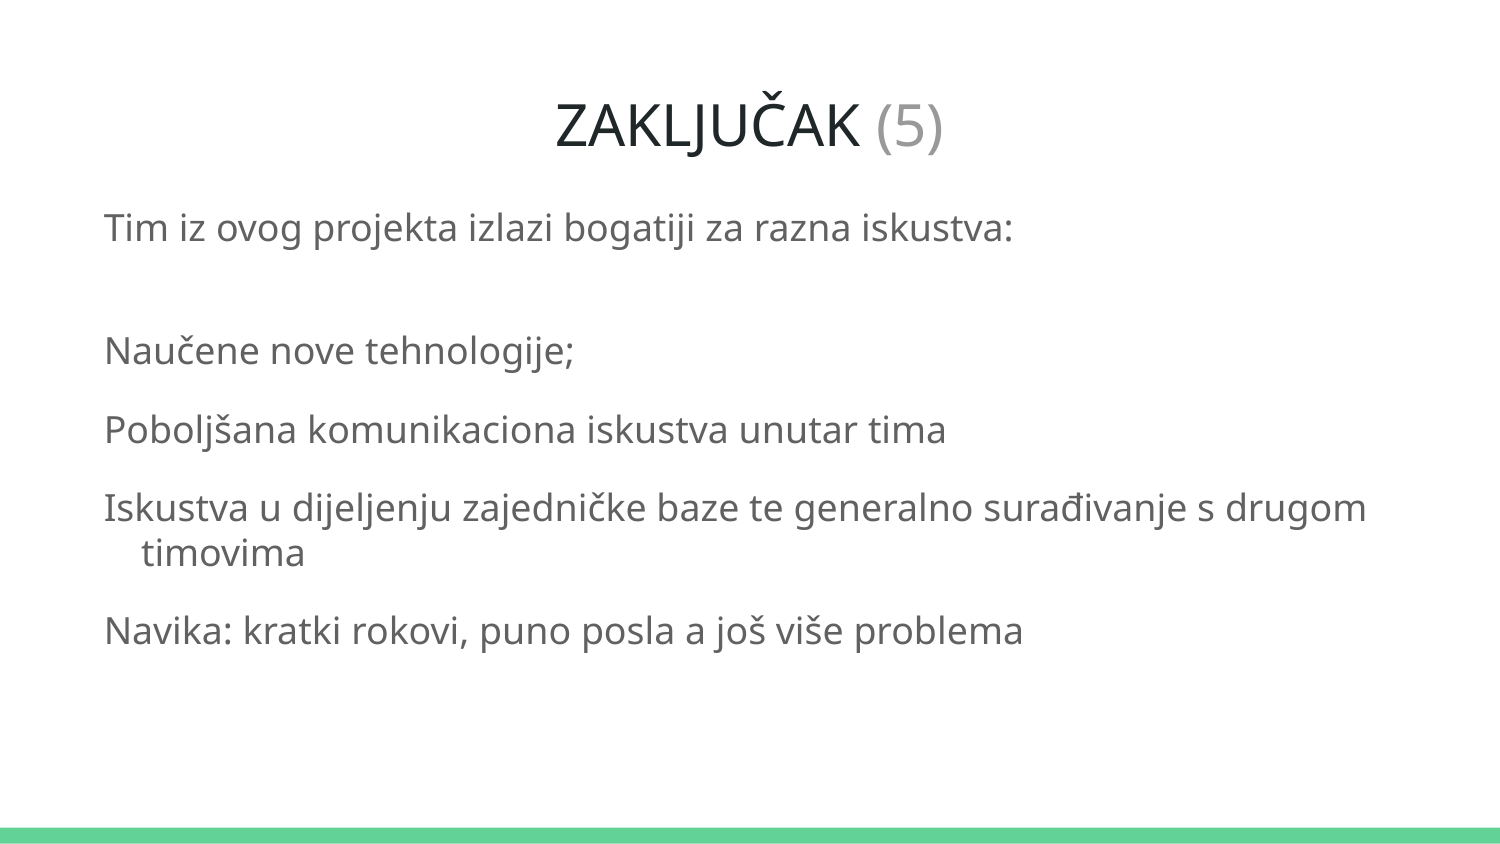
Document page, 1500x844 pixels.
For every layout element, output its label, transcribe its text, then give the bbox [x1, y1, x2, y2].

list Tim iz ovog projekta izlazi bogatiji za razna iskustva: Naučene nove tehnologije; Poboljšana komunikaciona iskustva unutar tima Iskustva u dijeljenju zajedničke baze te generalno surađivanje s drugom timovima Navika: kratki rokovi, puno posla a još više problema [51, 189, 1449, 750]
title ZAKLJUČAK (5) [51, 72, 1449, 167]
